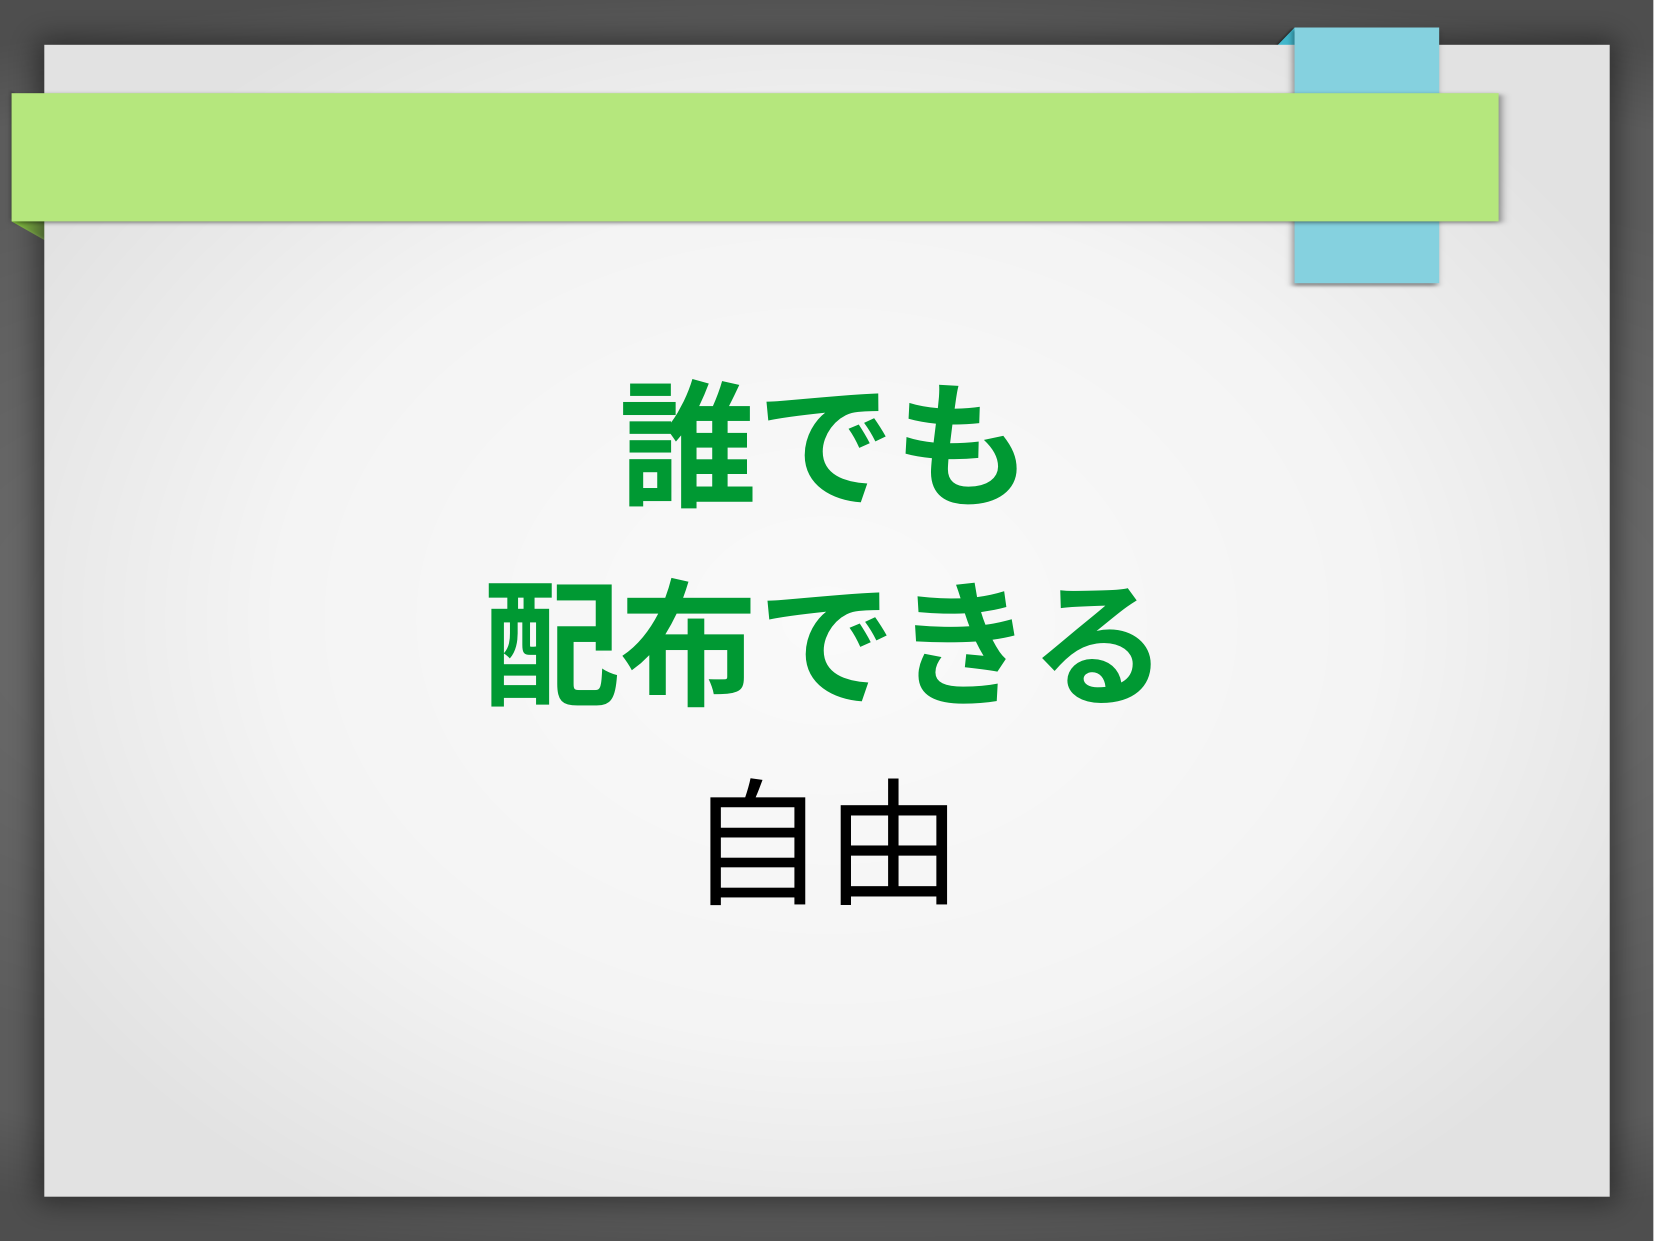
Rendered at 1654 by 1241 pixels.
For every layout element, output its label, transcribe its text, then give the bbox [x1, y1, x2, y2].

subtitle 誰でも 配布できる 自由 [81, 125, 1570, 1146]
picture [0, 0, 1654, 1241]
